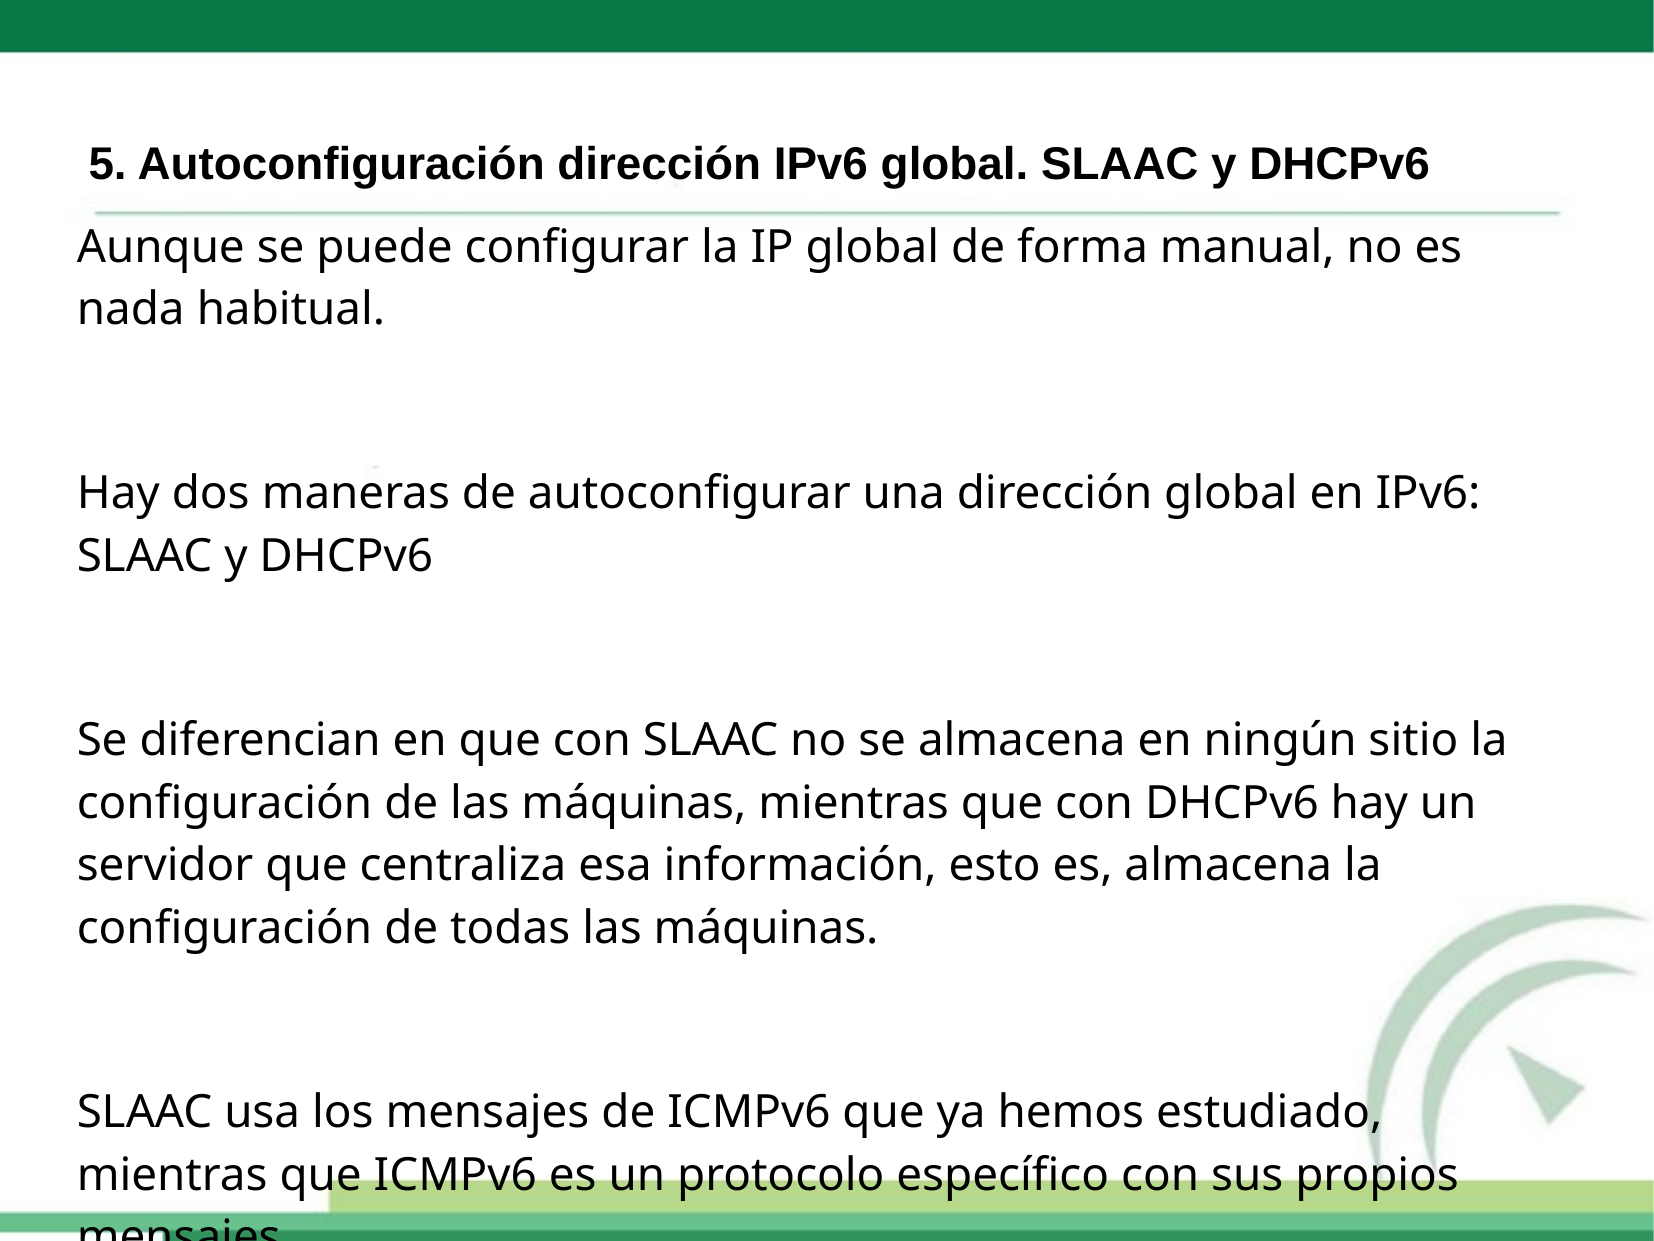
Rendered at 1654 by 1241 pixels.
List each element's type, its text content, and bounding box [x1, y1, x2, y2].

picture [240, 1230, 252, 1237]
picture [100, 1230, 111, 1241]
list Aunque se puede configurar la IP global de forma manual, no es nada habitual. Hay dos maneras de autoconfigurar una dirección global en IPv6: SLAAC y DHCPv6 Se diferencian en que con SLAAC no se almacena en ningún sitio la configuración de las máquinas, mientras que con DHCPv6 hay un servidor que centraliza esa información, esto es, almacena la configuración de todas las máquinas. SLAAC usa los mensajes de ICMPv6 que ya hemos estudiado, mientras que ICMPv6 es un protocolo específico con sus propios mensajes. [76, 213, 1565, 1220]
picture [0, 0, 1654, 1241]
picture [126, 1230, 138, 1237]
title 5. Autoconfiguración dirección IPv6 global. SLAAC y DHCPv6 [88, 46, 1577, 254]
picture [84, 1230, 96, 1241]
picture [153, 1230, 166, 1241]
